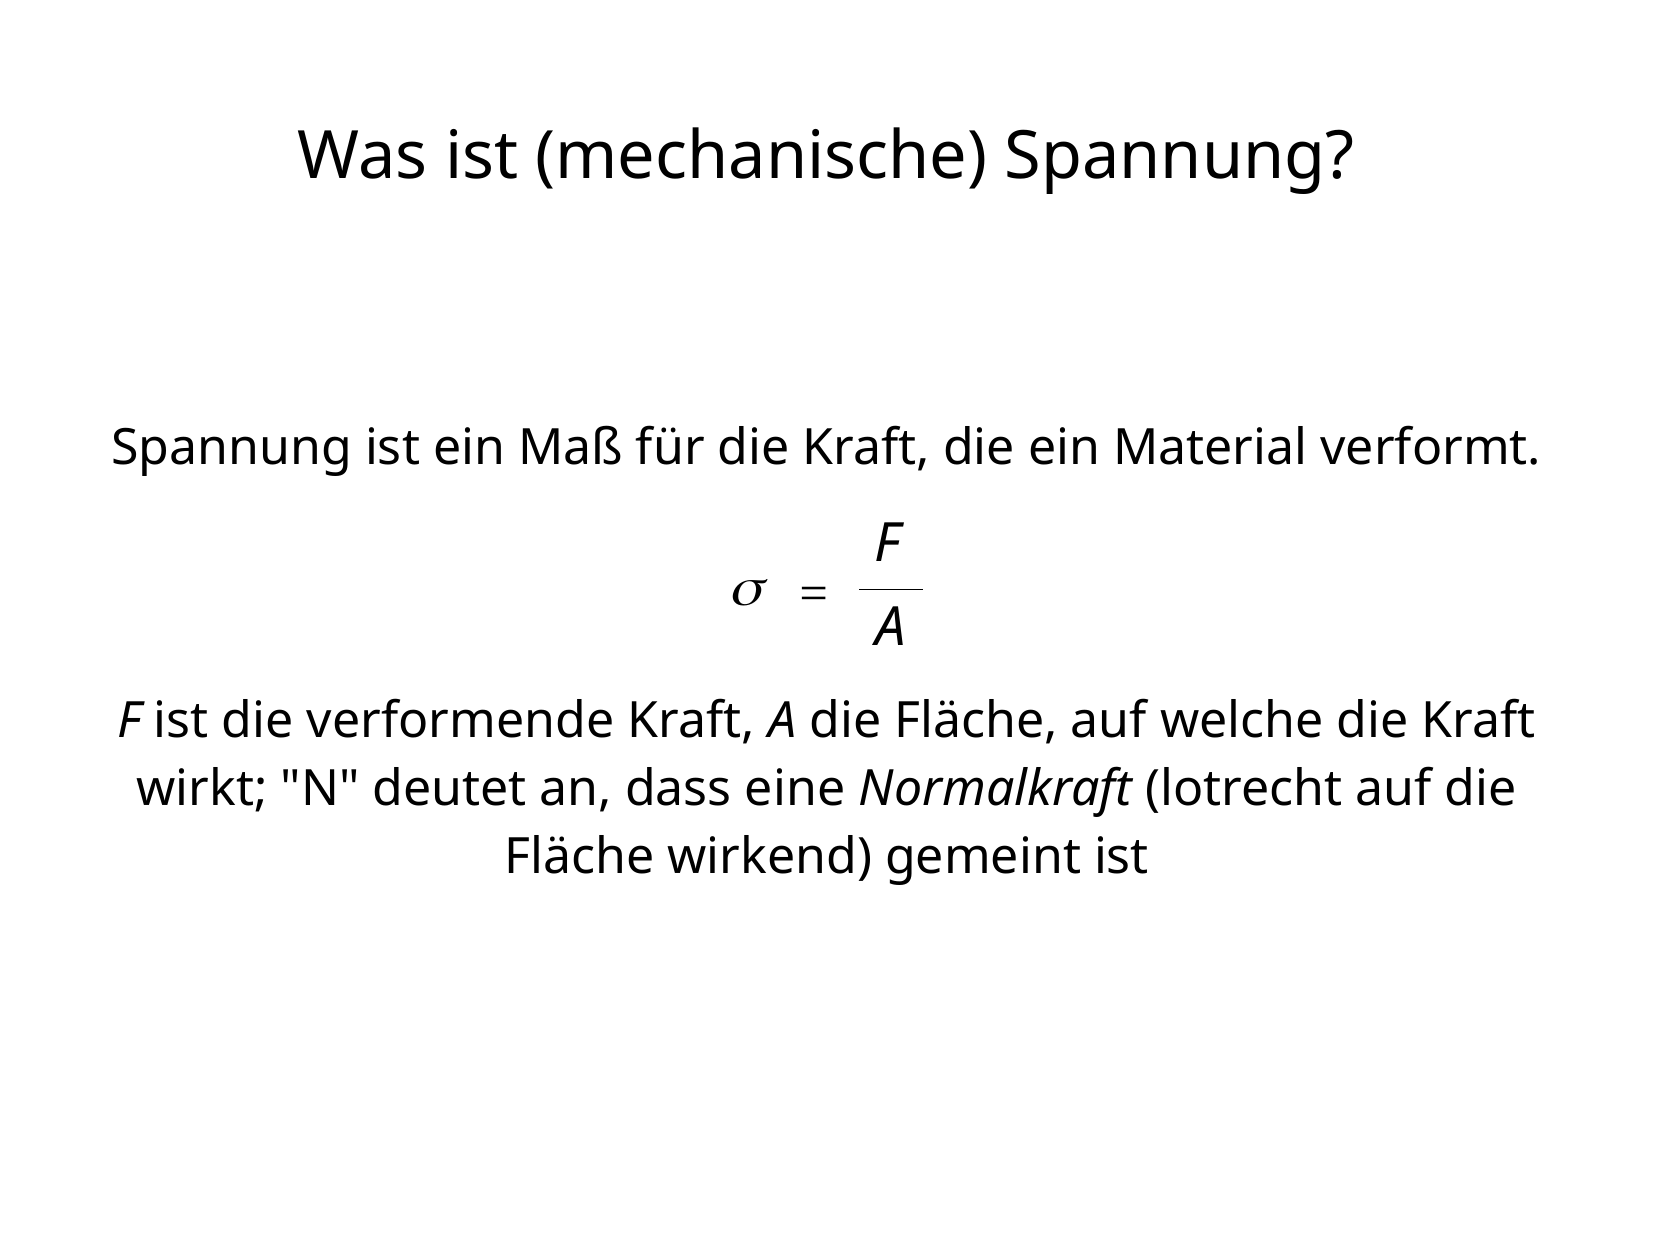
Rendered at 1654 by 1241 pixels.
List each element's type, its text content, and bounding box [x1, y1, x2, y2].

title Was ist (mechanische) Spannung? [82, 49, 1571, 257]
subtitle Spannung ist ein Maß für die Kraft, die ein Material verformt. F ist die verformende Kraft, A die Fläche, auf welche die Kraft wirkt; "N" deutet an, dass eine Normalkraft (lotrecht auf die Fläche wirkend) gemeint ist [82, 290, 1571, 1010]
chart [722, 509, 931, 660]
